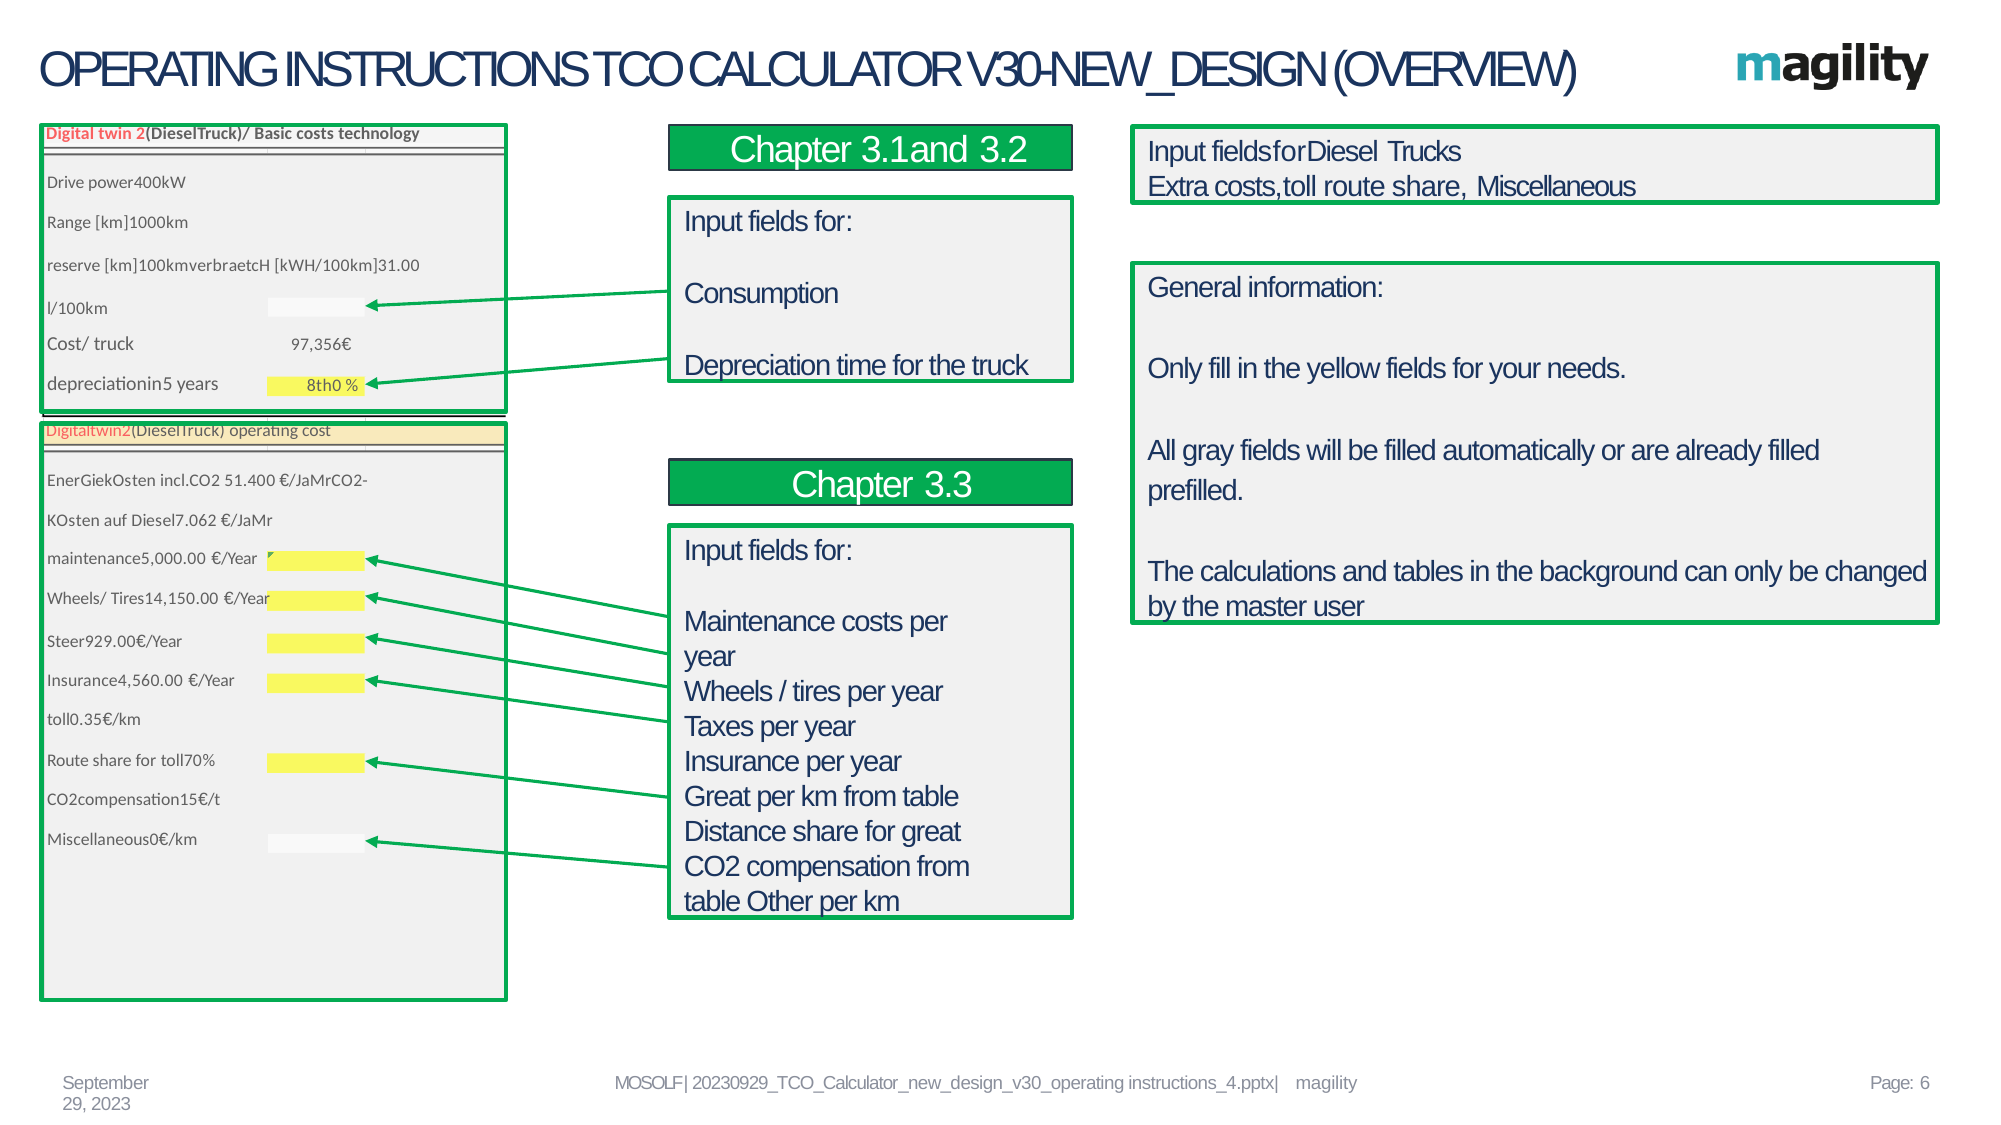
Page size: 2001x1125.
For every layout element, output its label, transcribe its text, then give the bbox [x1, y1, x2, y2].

text_box Chapter 3.1and 3.2 [668, 124, 1072, 171]
slide_number Page: <number> [1868, 1073, 1944, 1125]
text_box General information: Only fill in the yellow fields for your needs. All gray fields will be filled automatically or are already filled prefilled. The calculations and tables in the background can only be changed by the master user [1132, 263, 1938, 623]
slide_number September 29, 2023 [60, 1073, 154, 1125]
text_box Input fields for: Maintenance costs per year Wheels / tires per year Taxes per year Insurance per year Great per km from table Distance share for great CO2 compensation from table Other per km [669, 525, 1073, 918]
title OPERATING INSTRUCTIONS TCO CALCULATOR V30-NEW_DESIGN (OVERVIEW) [36, 34, 1662, 225]
footer MOSOLF|20230929_TCO_Calculator_new_design_v30_operating instructions_4.pptx| magility [612, 1073, 1392, 1125]
text_box [44, 127, 670, 409]
picture [1737, 43, 1929, 90]
text_box [41, 414, 506, 418]
text_box Chapter 3.3 [668, 459, 1072, 505]
text_box Input fields for: Consumption Depreciation time for the truck [669, 197, 1073, 381]
text_box [44, 426, 670, 998]
text_box Input fieldsforDiesel Trucks Extra costs,toll route share, Miscellaneous [1132, 126, 1938, 203]
